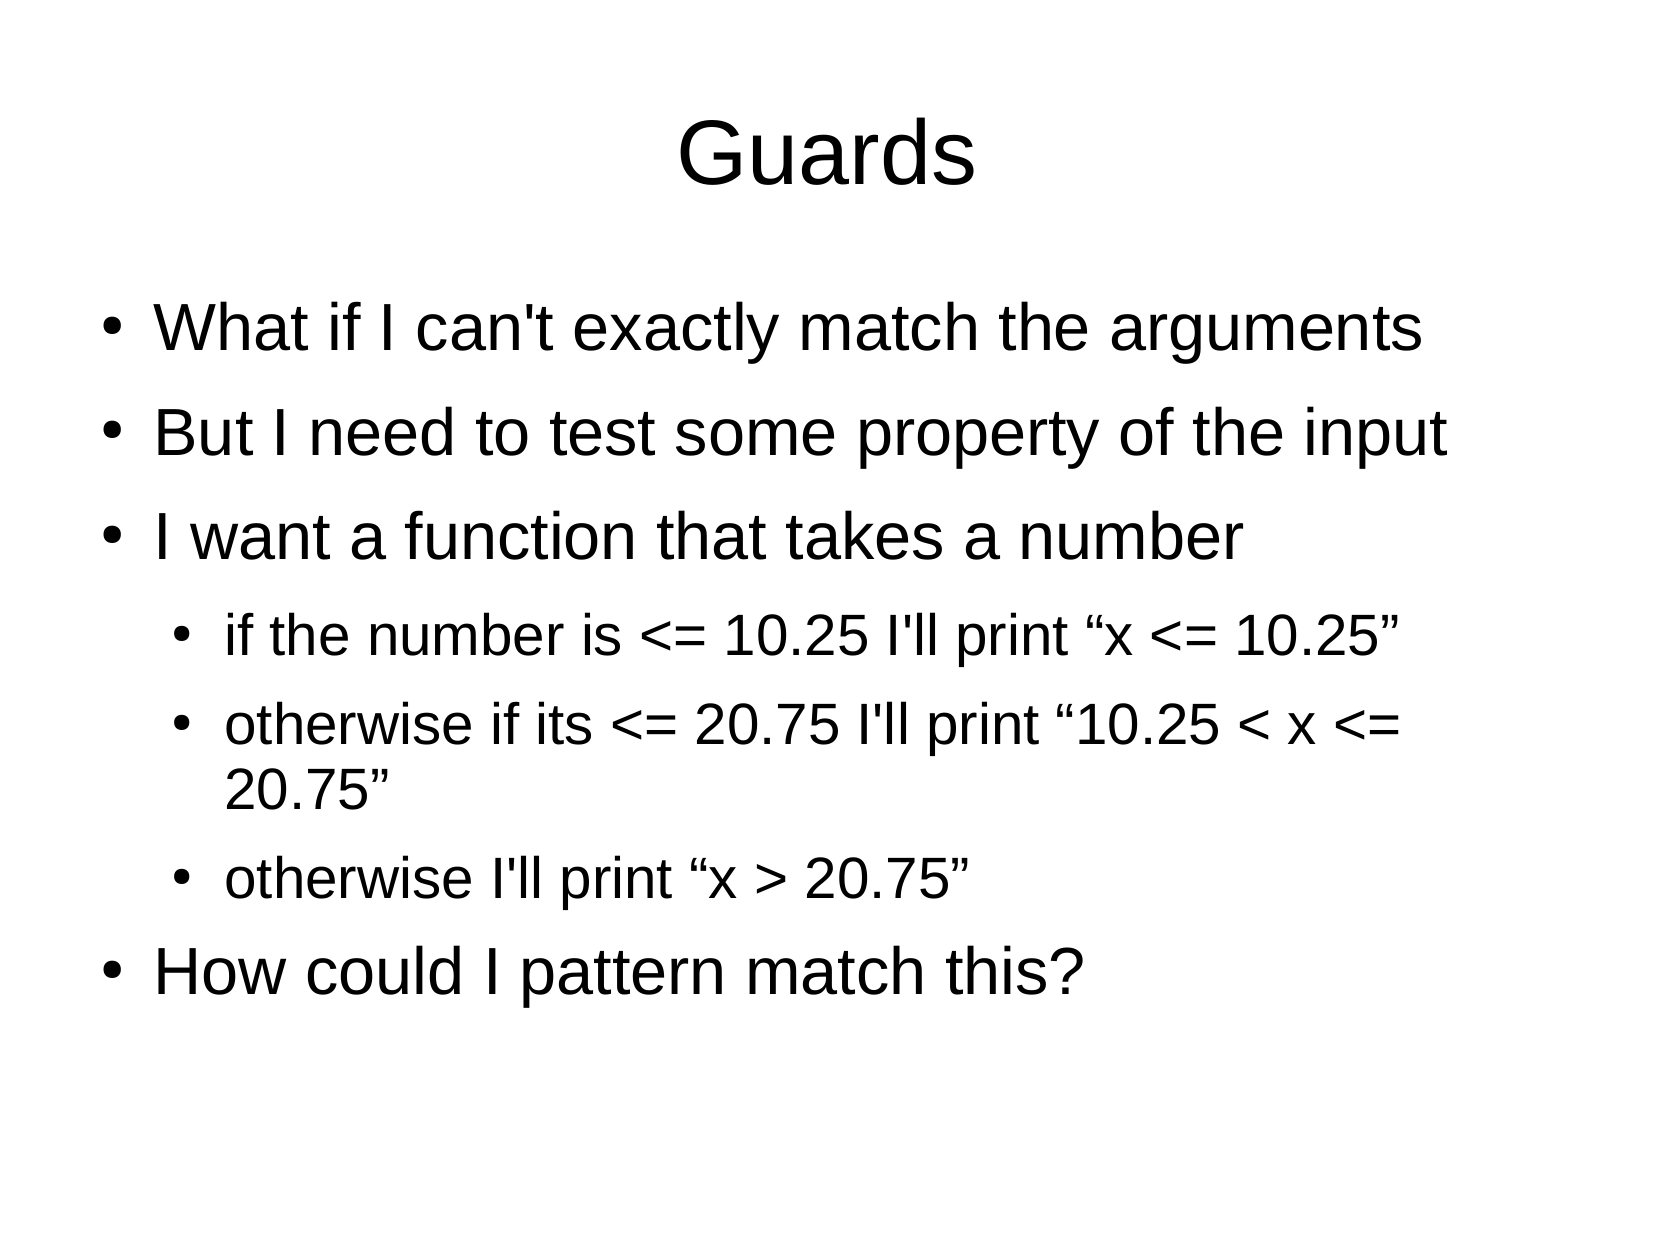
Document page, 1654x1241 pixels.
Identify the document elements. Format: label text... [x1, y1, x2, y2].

list What if I can't exactly match the arguments But I need to test some property of the input I want a function that takes a number if the number is <= 10.25 I'll print “x <= 10.25” otherwise if its <= 20.75 I'll print “10.25 < x <= 20.75” otherwise I'll print “x > 20.75” How could I pattern match this? [82, 290, 1571, 1094]
title Guards [82, 56, 1571, 250]
